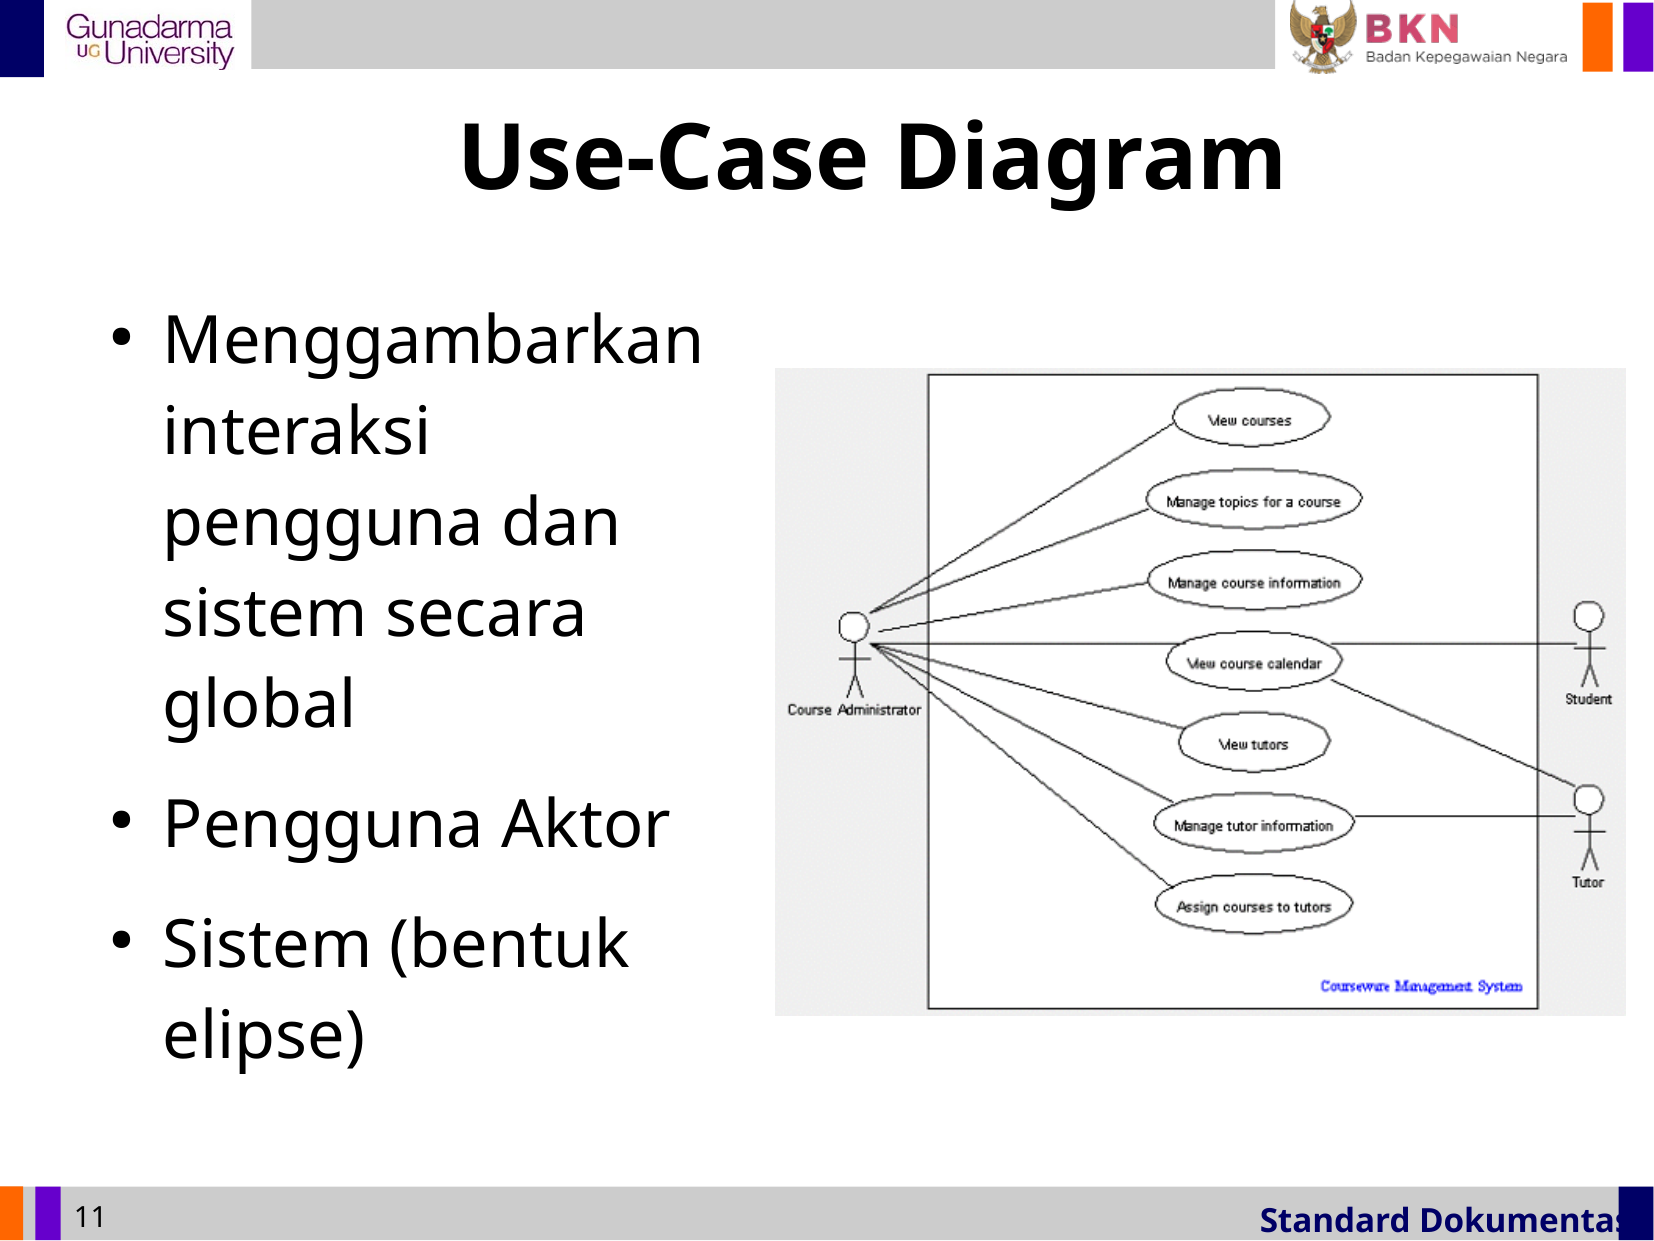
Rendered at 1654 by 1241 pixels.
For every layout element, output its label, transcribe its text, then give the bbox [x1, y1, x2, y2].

picture [1290, 0, 1567, 56]
title Use-Case Diagram [116, 56, 1630, 251]
picture [775, 368, 1626, 1016]
picture [65, 0, 235, 70]
list Menggambarkan interaksi pengguna dan sistem secara global Pengguna Aktor Sistem (bentuk elipse) [91, 292, 745, 1084]
